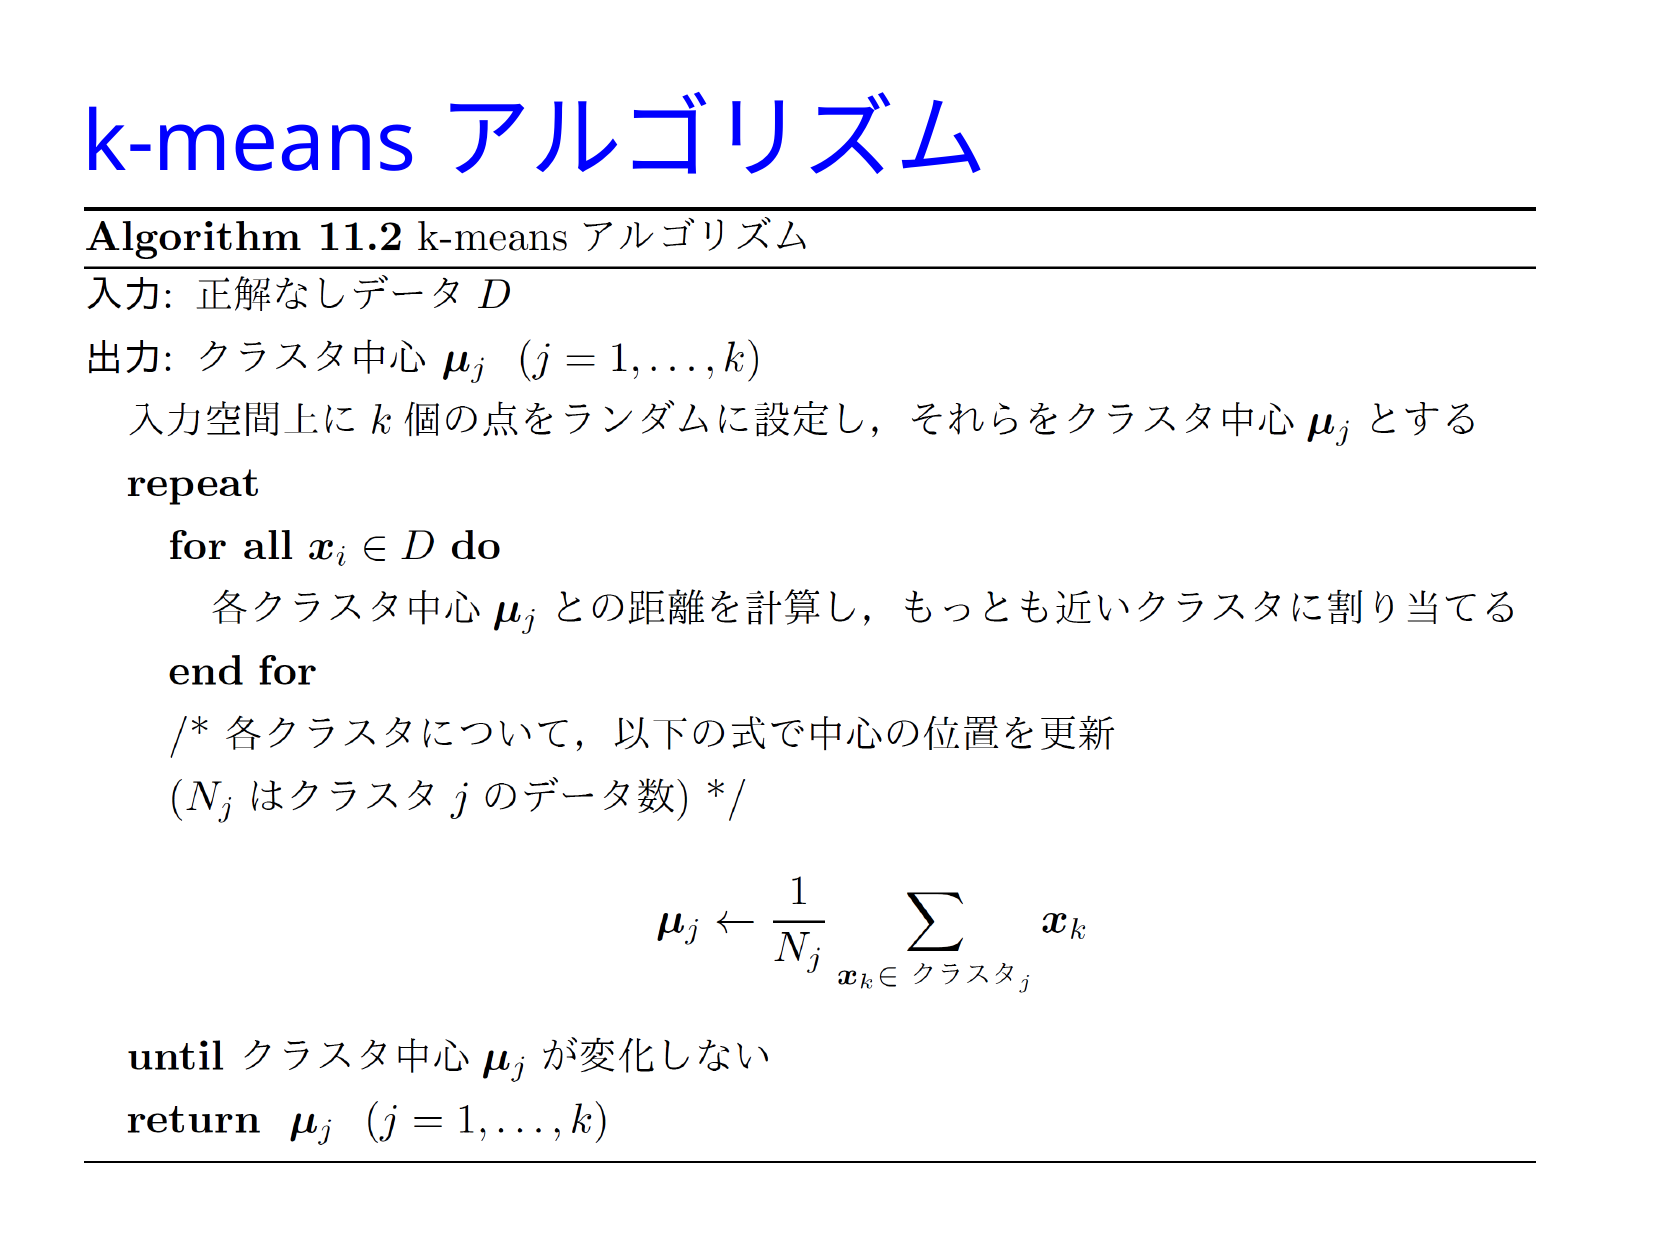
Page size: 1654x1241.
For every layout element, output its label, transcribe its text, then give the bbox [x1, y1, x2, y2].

picture [82, 194, 1536, 1182]
title k-meansアルゴリズム [82, 27, 1571, 279]
